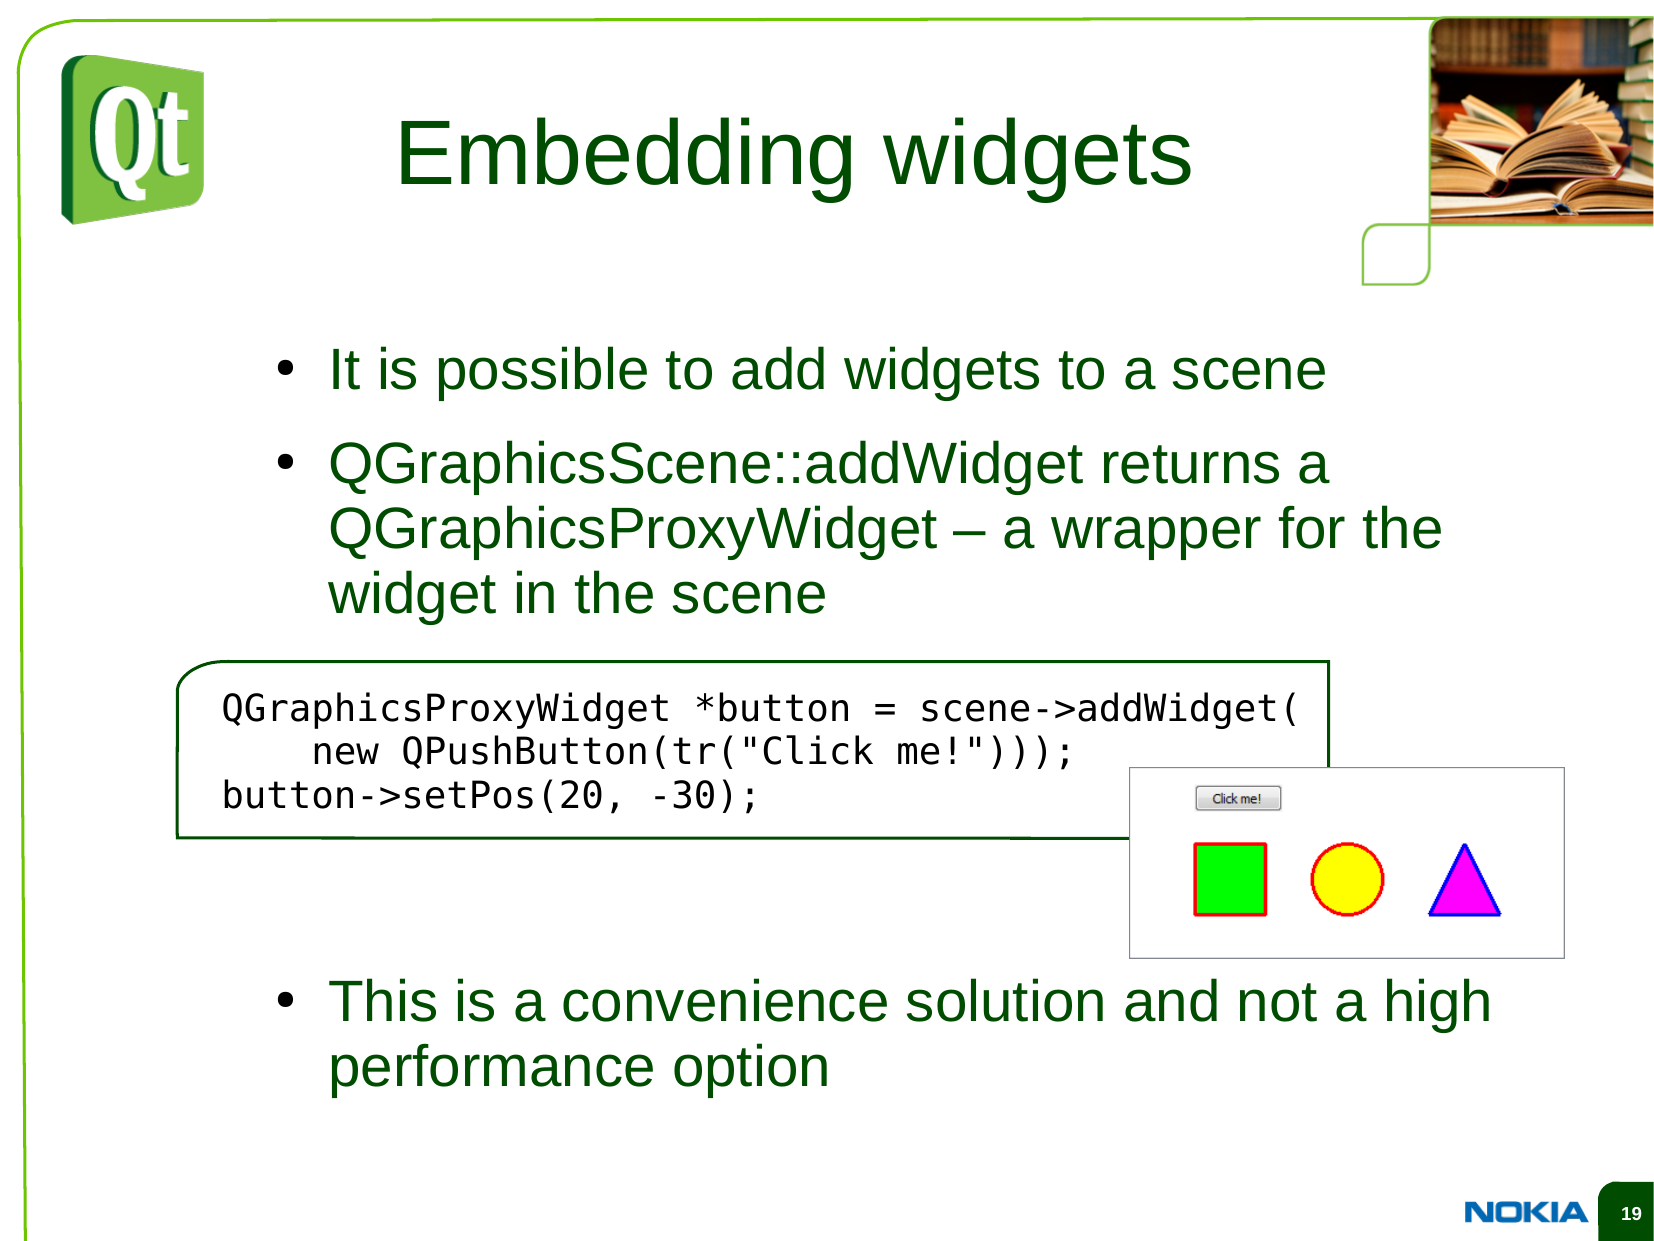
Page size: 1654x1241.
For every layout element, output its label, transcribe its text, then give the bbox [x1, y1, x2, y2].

picture [1465, 1201, 1589, 1223]
picture [61, 55, 204, 225]
list It is possible to add widgets to a scene QGraphicsScene::addWidget returns a QGraphicsProxyWidget – a wrapper for the widget in the scene This is a convenience solution and not a high performance option [257, 336, 1577, 679]
title Embedding widgets [257, 56, 1333, 250]
list It is possible to add widgets to a scene QGraphicsScene::addWidget returns a QGraphicsProxyWidget – a wrapper for the widget in the scene This is a convenience solution and not a high performance option [257, 825, 1577, 1099]
text_box QGraphicsProxyWidget *button = scene->addWidget( new QPushButton(tr("Click me!"))); button->setPos(20, -30); [206, 679, 1654, 825]
picture [1338, 5, 1654, 306]
picture [1129, 825, 1565, 959]
